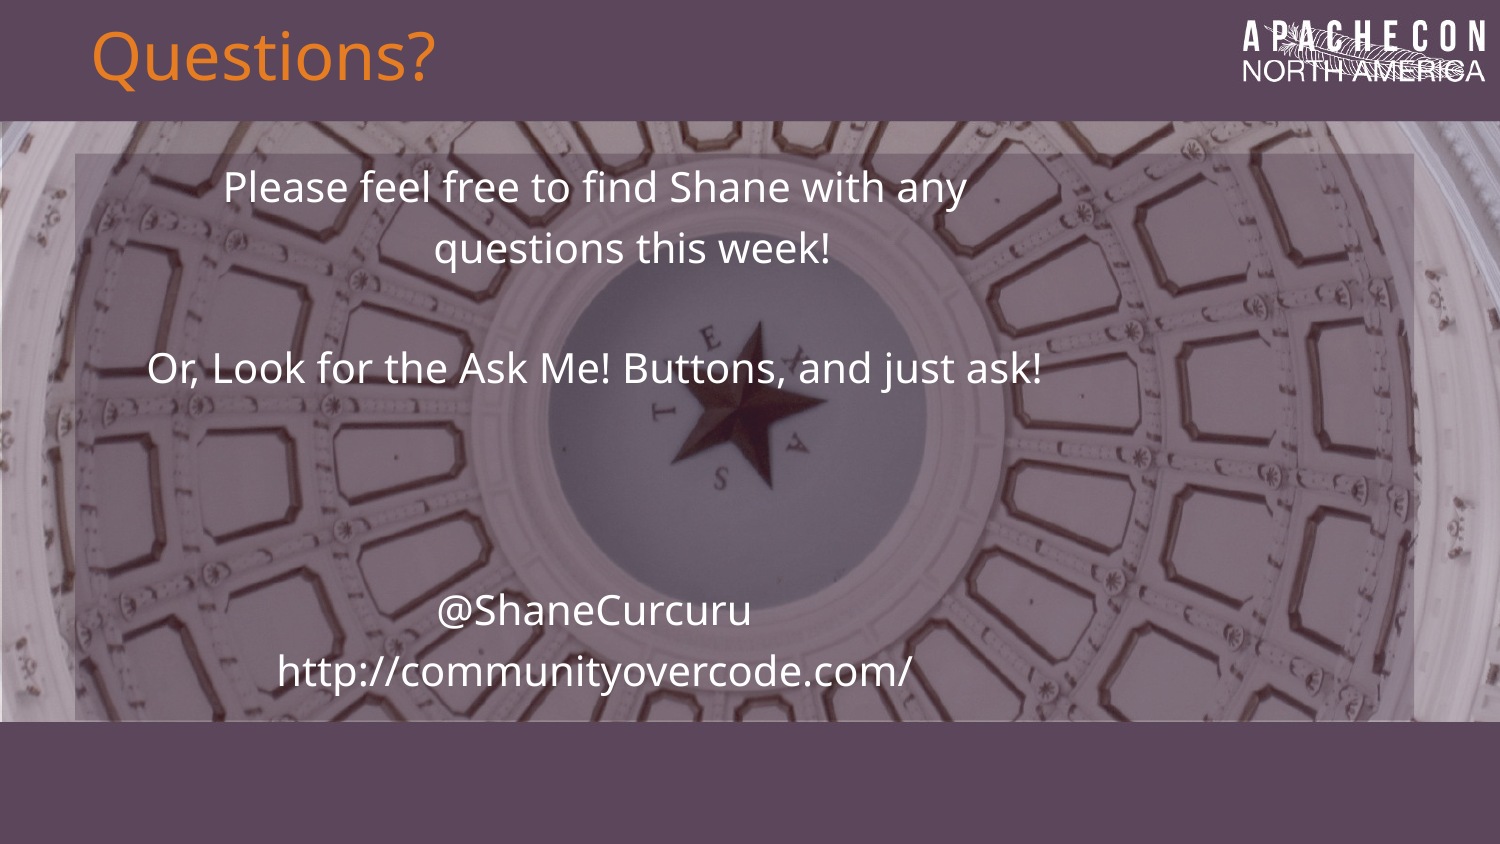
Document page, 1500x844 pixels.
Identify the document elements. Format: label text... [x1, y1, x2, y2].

picture [0, 0, 1500, 844]
text_box Questions? [75, 6, 1116, 107]
text_box Please feel free to find Shane with any questions this week! Or, Look for the Ask Me! Buttons, and just ask! @ShaneCurcuru http://communityovercode.com/ [75, 153, 1415, 721]
